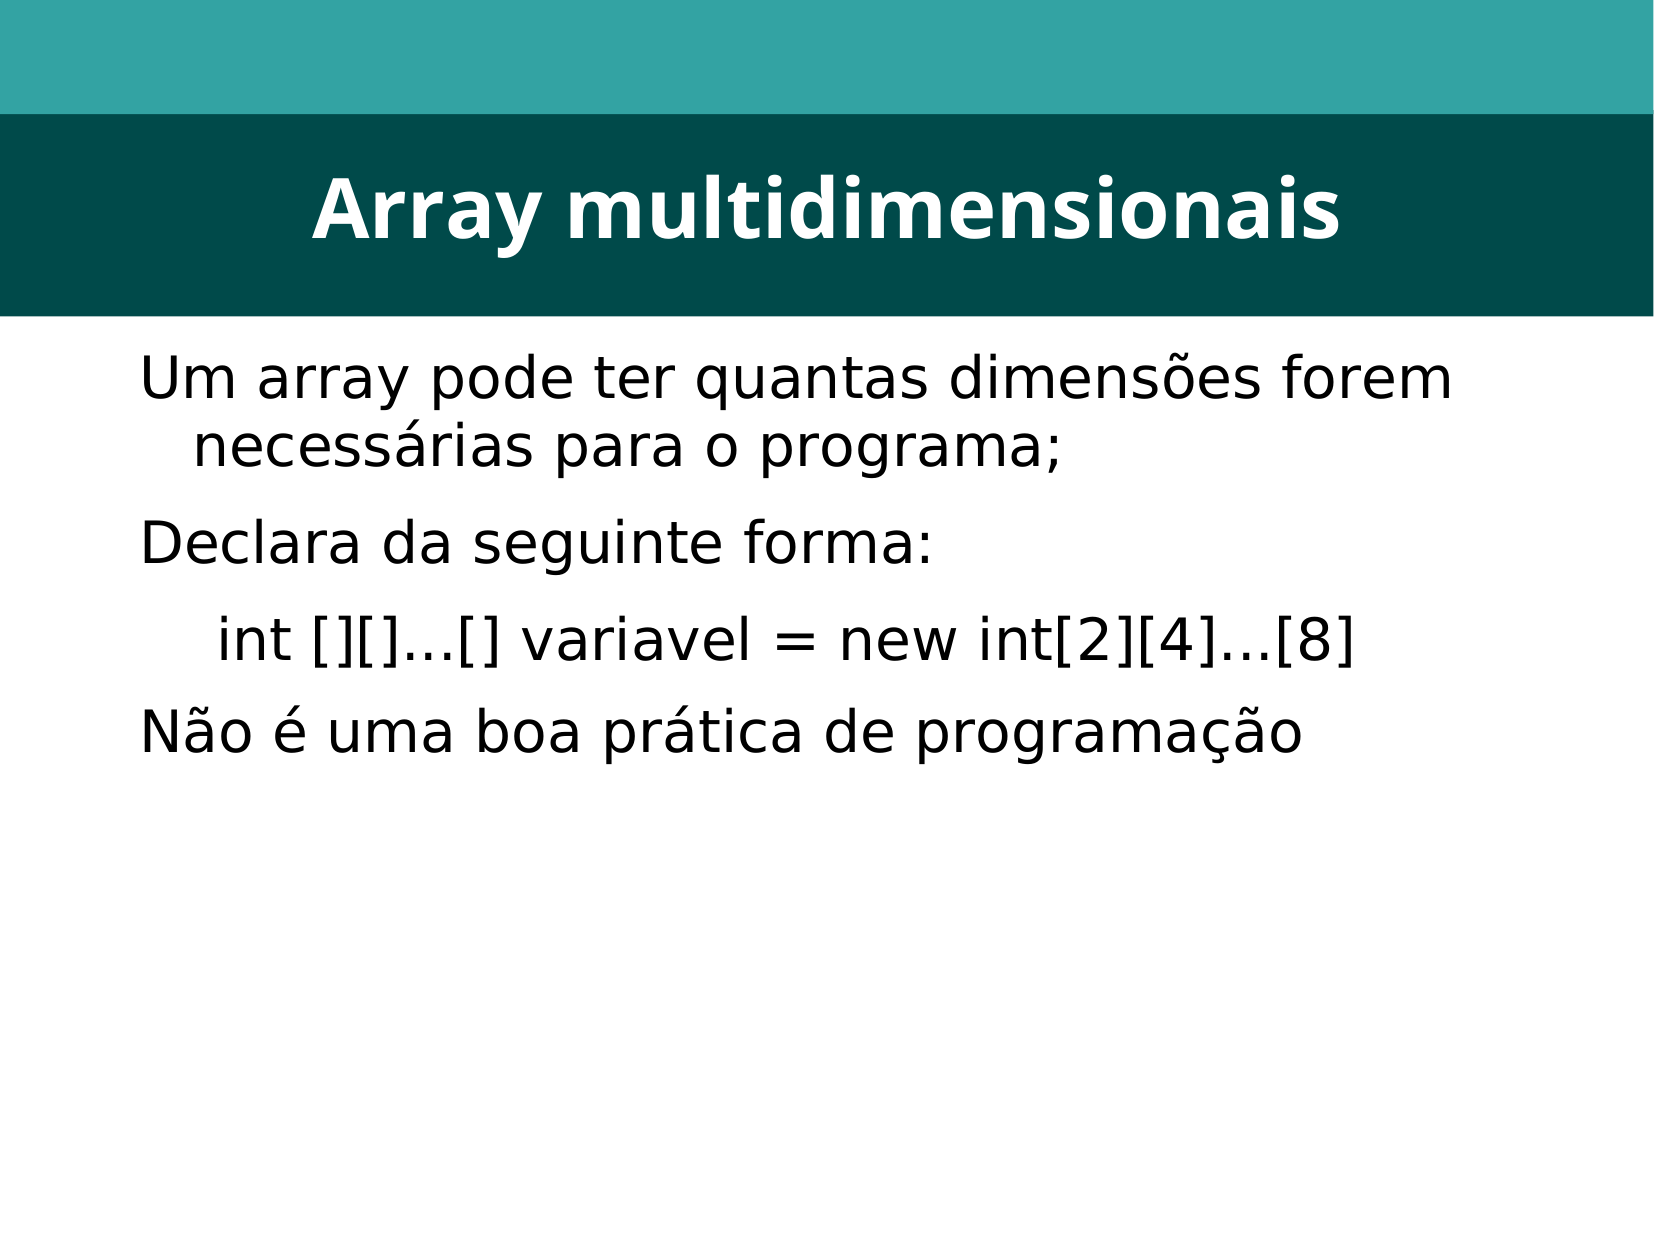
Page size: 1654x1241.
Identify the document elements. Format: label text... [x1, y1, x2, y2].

list Um array pode ter quantas dimensões forem necessárias para o programa; Declara da seguinte forma: int [][]...[] variavel = new int[2][4]...[8] Não é uma boa prática de programação [121, 344, 1534, 1127]
title Array multidimensionais [121, 102, 1534, 311]
